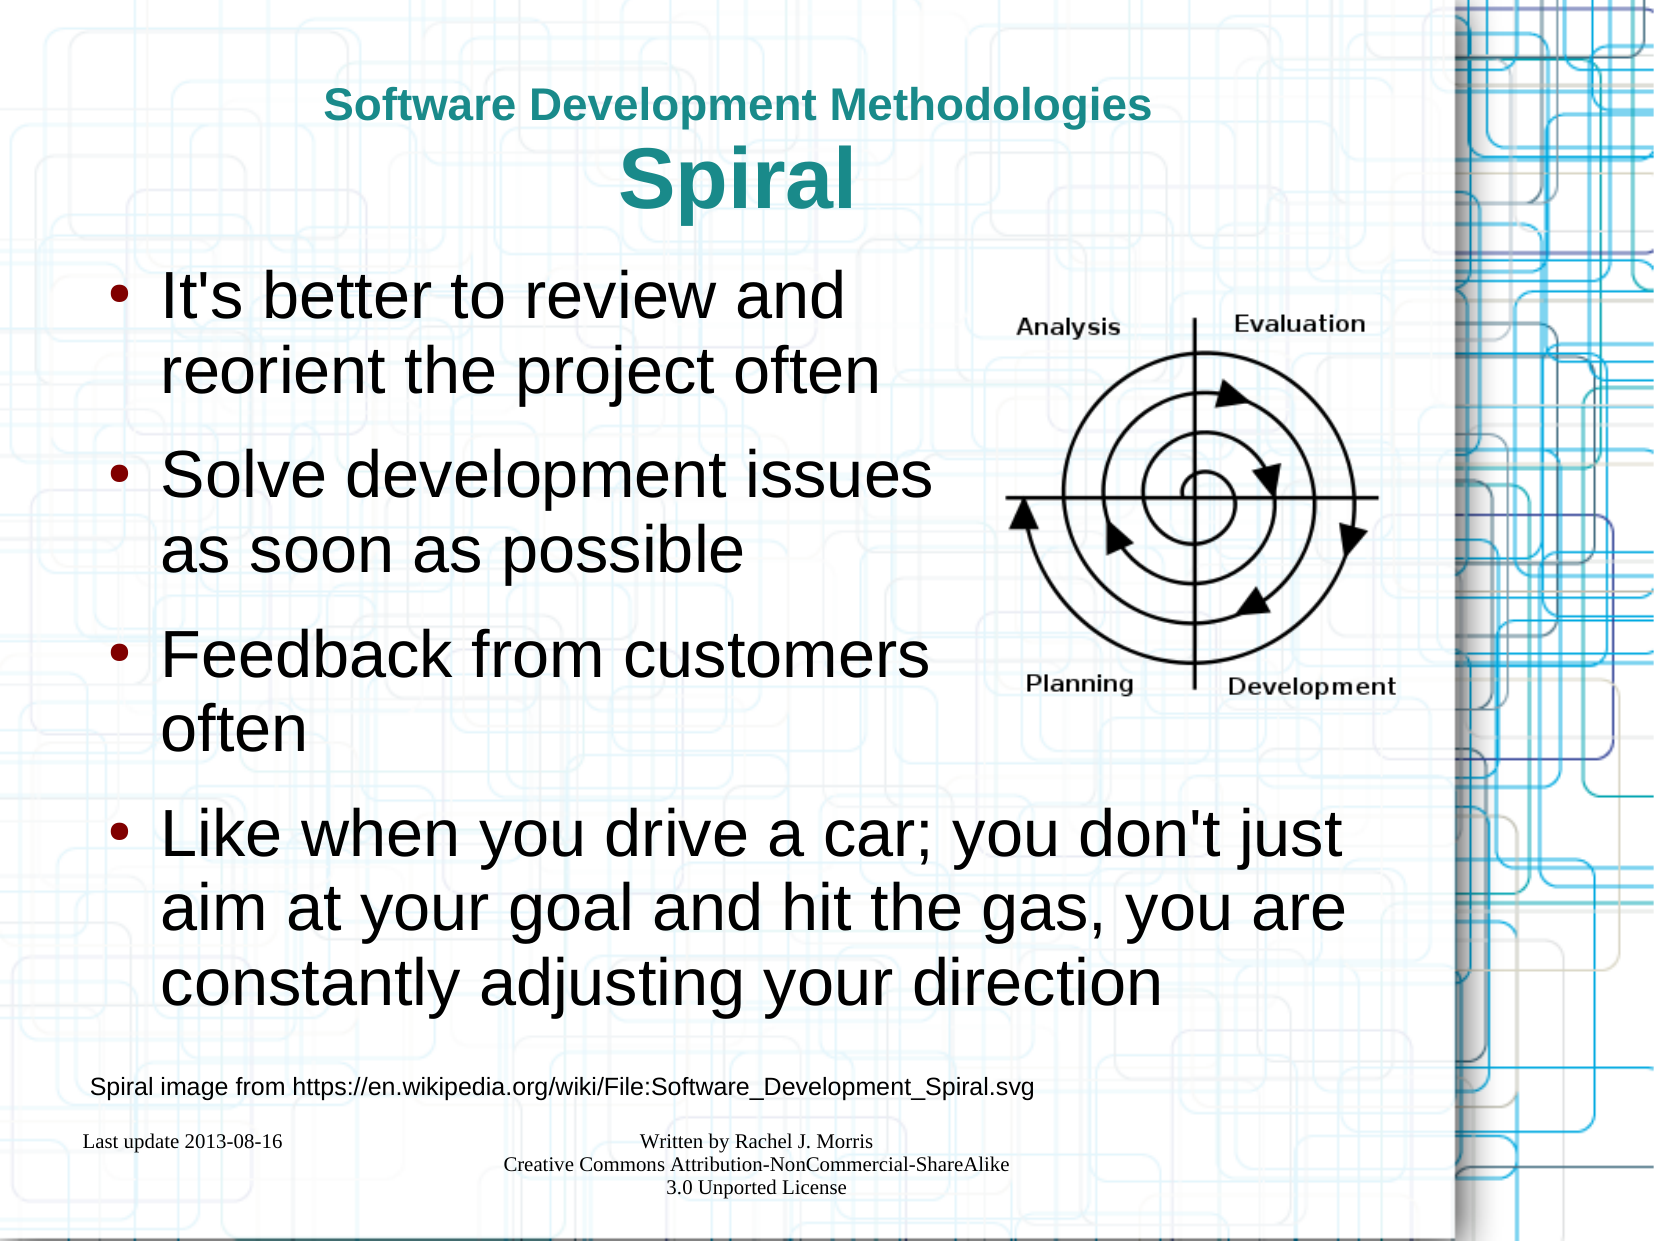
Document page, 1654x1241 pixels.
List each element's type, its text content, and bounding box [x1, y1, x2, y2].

picture [0, 0, 1654, 1241]
title Software Development Methodologies Spiral [59, 49, 1418, 257]
list It's better to review and reorient the project often Solve development issues as soon as possible Feedback from customers often Like when you drive a car; you don't just aim at your goal and hit the gas, you are constantly adjusting your direction [90, 258, 1425, 1021]
text_box Spiral image from https://en.wikipedia.org/wiki/File:Software_Development_Spiral.svg [75, 1065, 1336, 1108]
